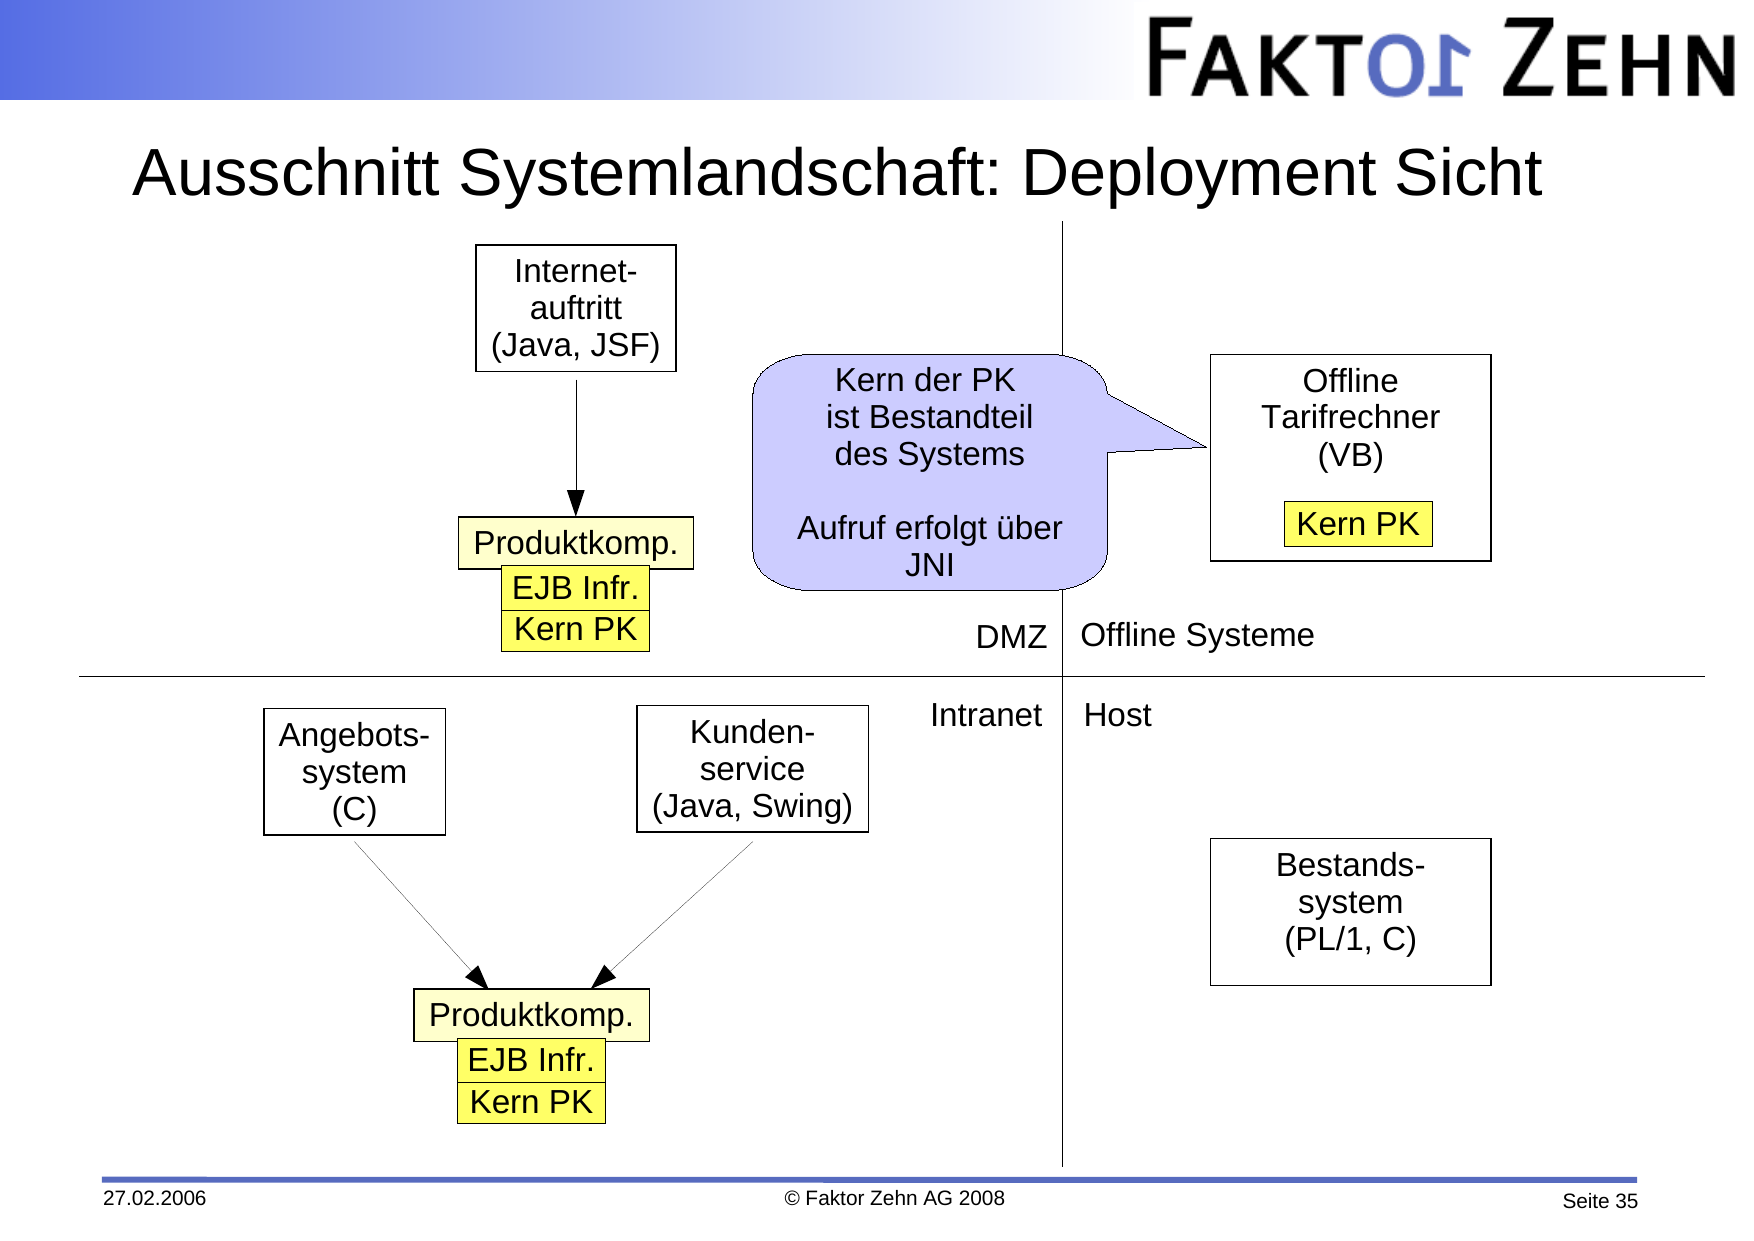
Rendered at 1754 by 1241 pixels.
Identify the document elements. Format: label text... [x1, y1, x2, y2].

title Ausschnitt Systemlandschaft: Deployment Sicht [132, 118, 1625, 227]
text_box EJB Infr. [501, 565, 650, 611]
text_box Kern PK [1284, 501, 1433, 547]
text_box Produktkomp. [414, 989, 650, 1042]
text_box Offline Tarifrechner (VB) [1210, 354, 1492, 562]
text_box Kunden- service (Java, Swing) [636, 705, 869, 833]
text_box Offline Systeme [1065, 608, 1331, 661]
text_box Host [1068, 689, 1167, 742]
text_box Intranet [915, 689, 1058, 742]
picture [1133, 2, 1749, 105]
text_box Bestands- system (PL/1, C) [1210, 838, 1492, 986]
text_box Internet- auftritt (Java, JSF) [476, 245, 677, 372]
text_box EJB Infr. [457, 1038, 606, 1083]
text_box DMZ [960, 610, 1062, 664]
text_box Kern der PK ist Bestandteil des Systems Aufruf erfolgt über JNI [752, 354, 1207, 591]
text_box Produktkomp. [458, 516, 694, 570]
text_box Kern PK [457, 1083, 606, 1124]
text_box Kern PK [501, 611, 650, 652]
text_box Angebots- system (C) [263, 708, 446, 836]
